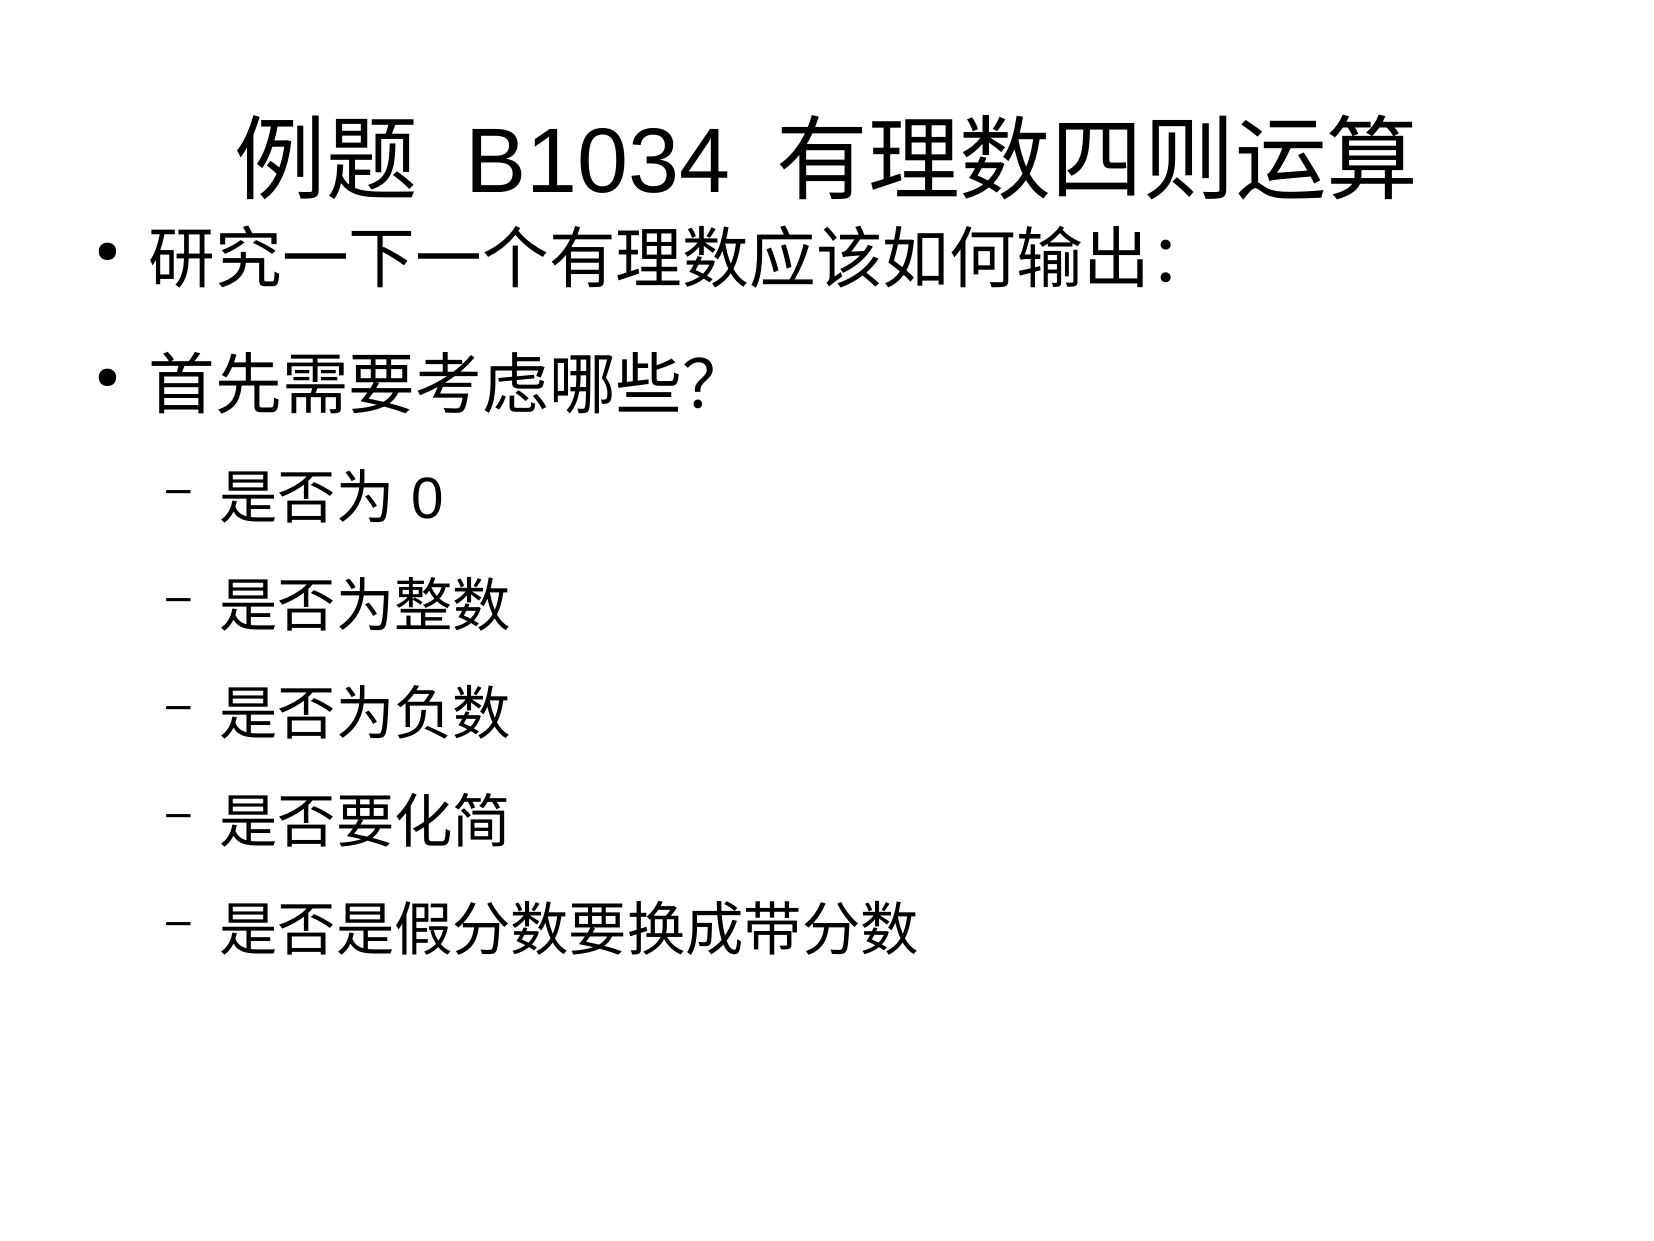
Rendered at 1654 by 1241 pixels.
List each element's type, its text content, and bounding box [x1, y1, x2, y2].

list 研究一下一个有理数应该如何输出： 首先需要考虑哪些？ 是否为0 是否为整数 是否为负数 是否要化简 是否是假分数要换成带分数 [77, 204, 1566, 1241]
title 例题 B1034 有理数四则运算 [82, 49, 1571, 257]
